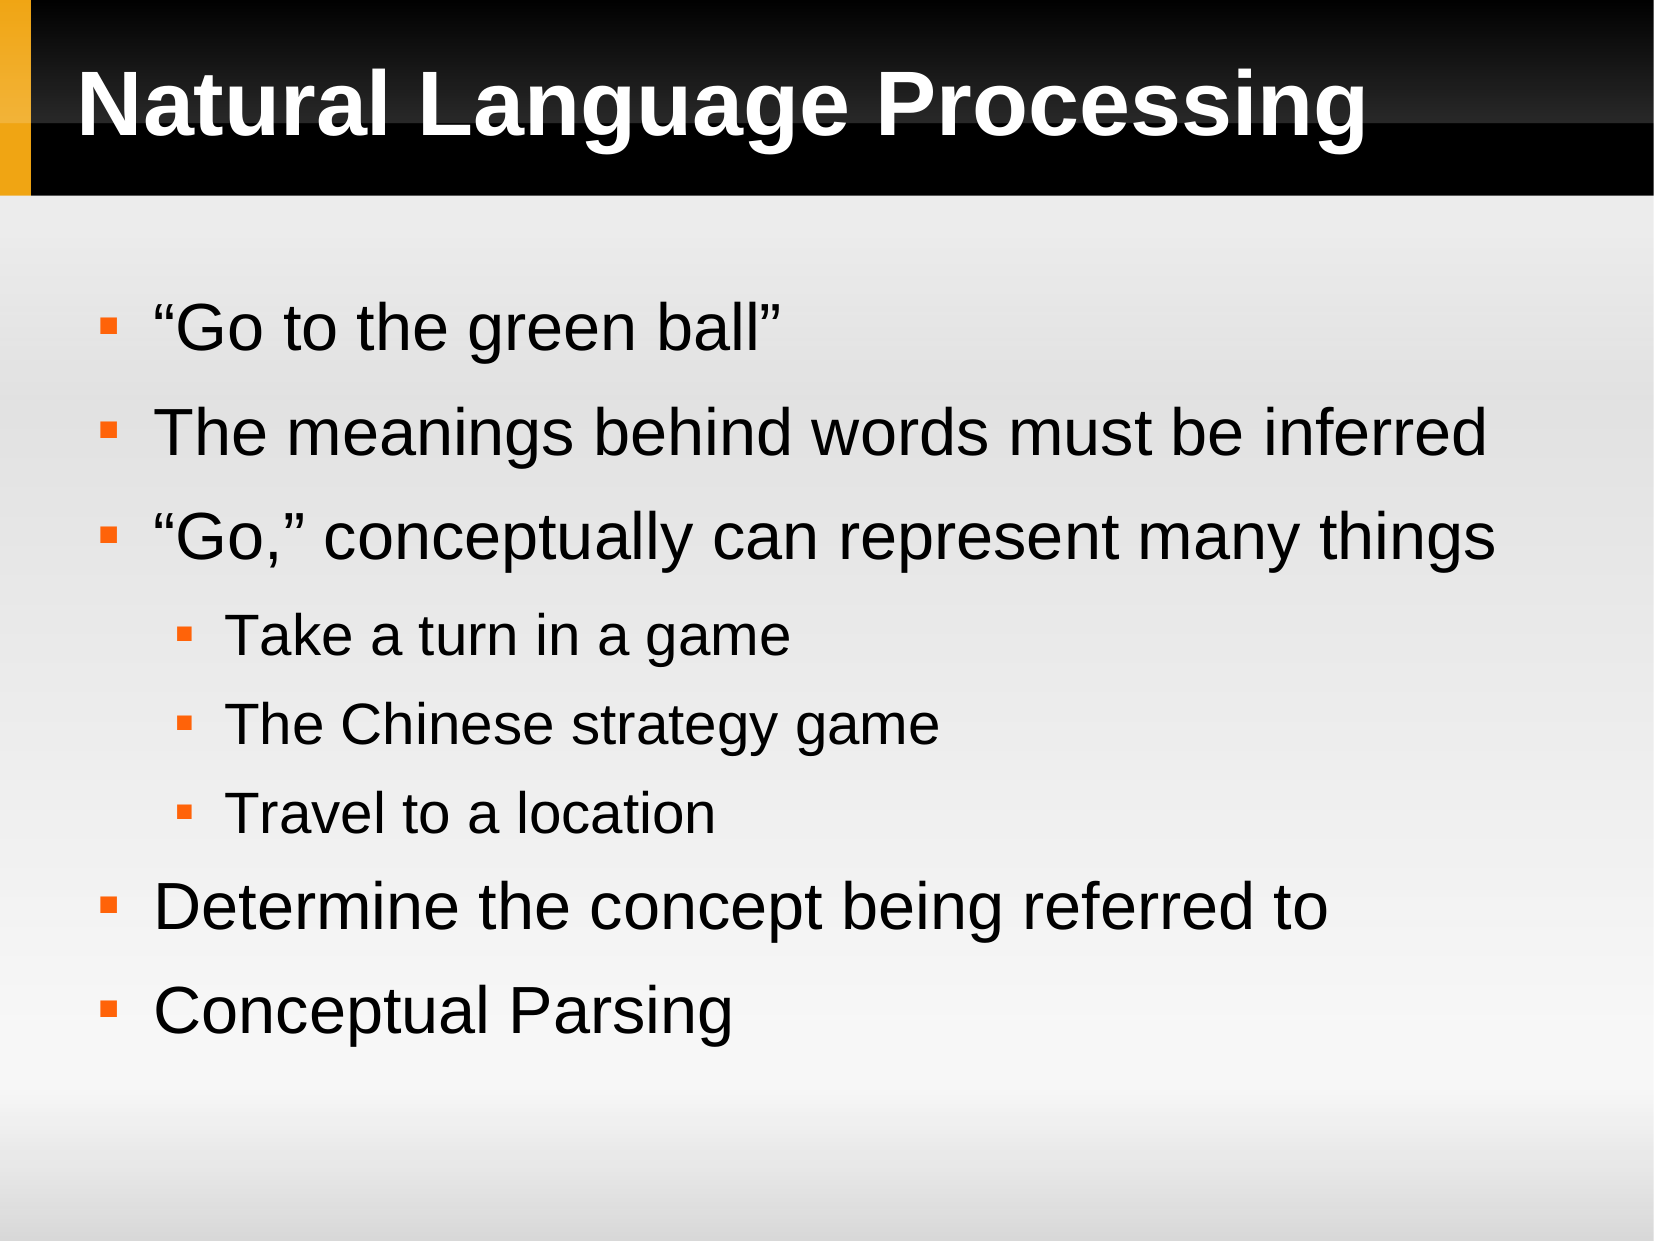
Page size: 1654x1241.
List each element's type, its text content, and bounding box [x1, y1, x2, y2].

picture [0, 0, 1654, 1241]
list “Go to the green ball” The meanings behind words must be inferred “Go,” conceptually can represent many things Take a turn in a game The Chinese strategy game Travel to a location Determine the concept being referred to Conceptual Parsing [82, 290, 1571, 1109]
title Natural Language Processing [76, 0, 1565, 208]
